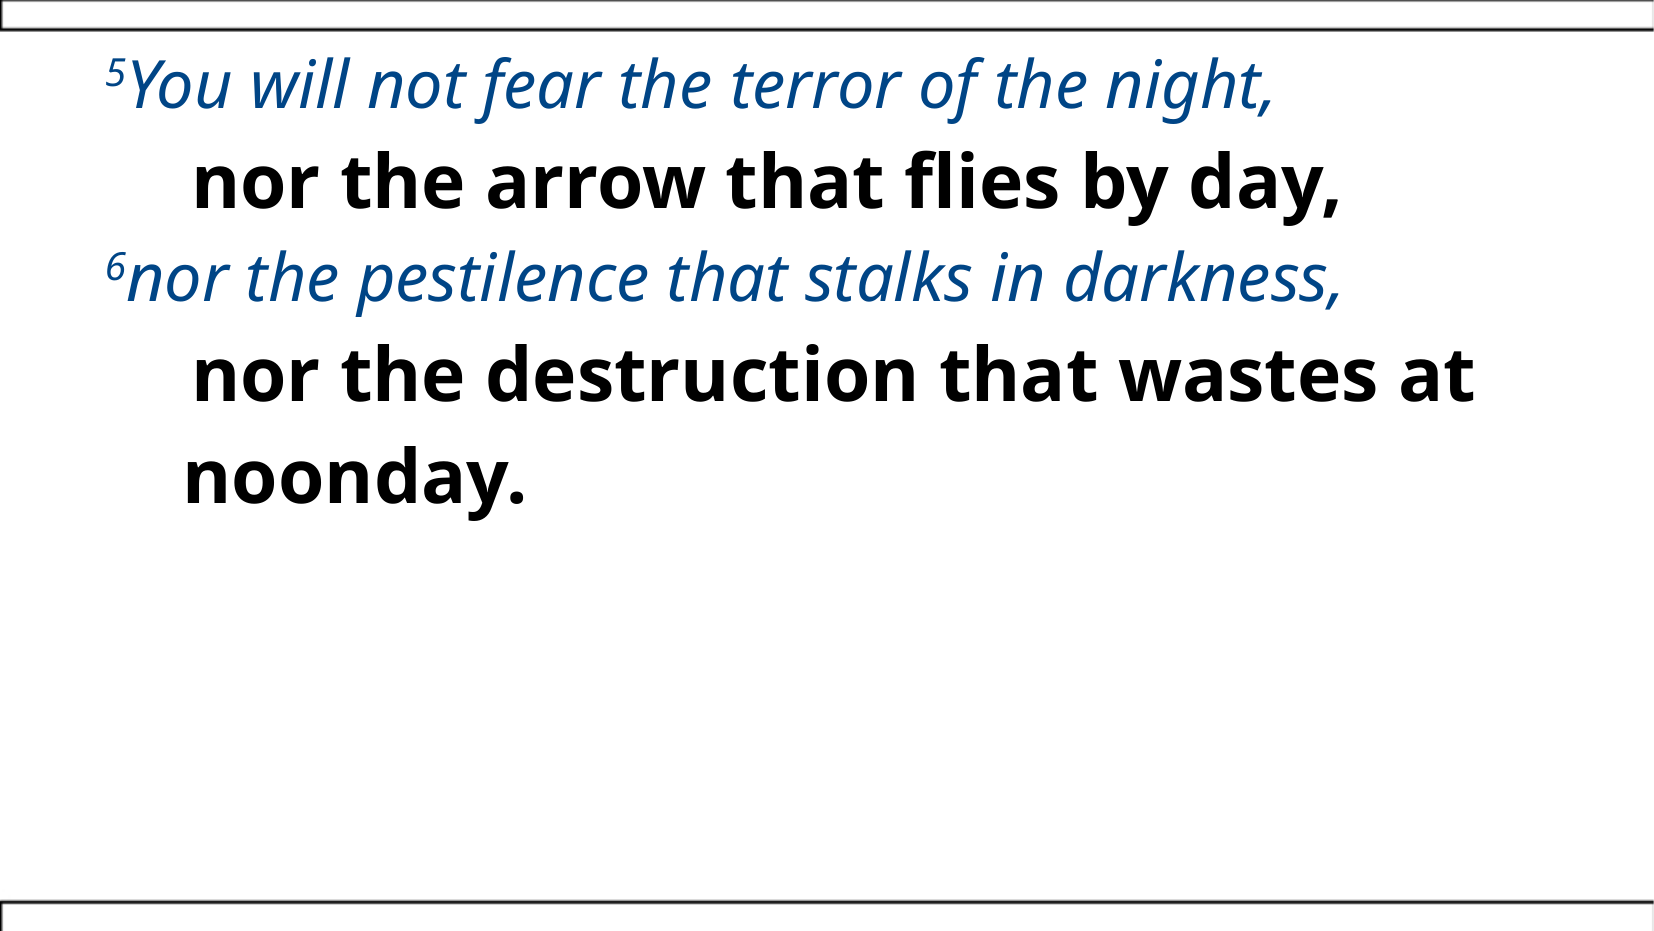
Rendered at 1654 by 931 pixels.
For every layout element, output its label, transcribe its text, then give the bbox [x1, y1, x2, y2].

text_box 5You will not fear the terror of the night, nor the arrow that flies by day, 6nor the pestilence that stalks in darkness, nor the destruction that wastes at noonday. [90, 30, 1561, 522]
picture [0, 0, 1654, 931]
